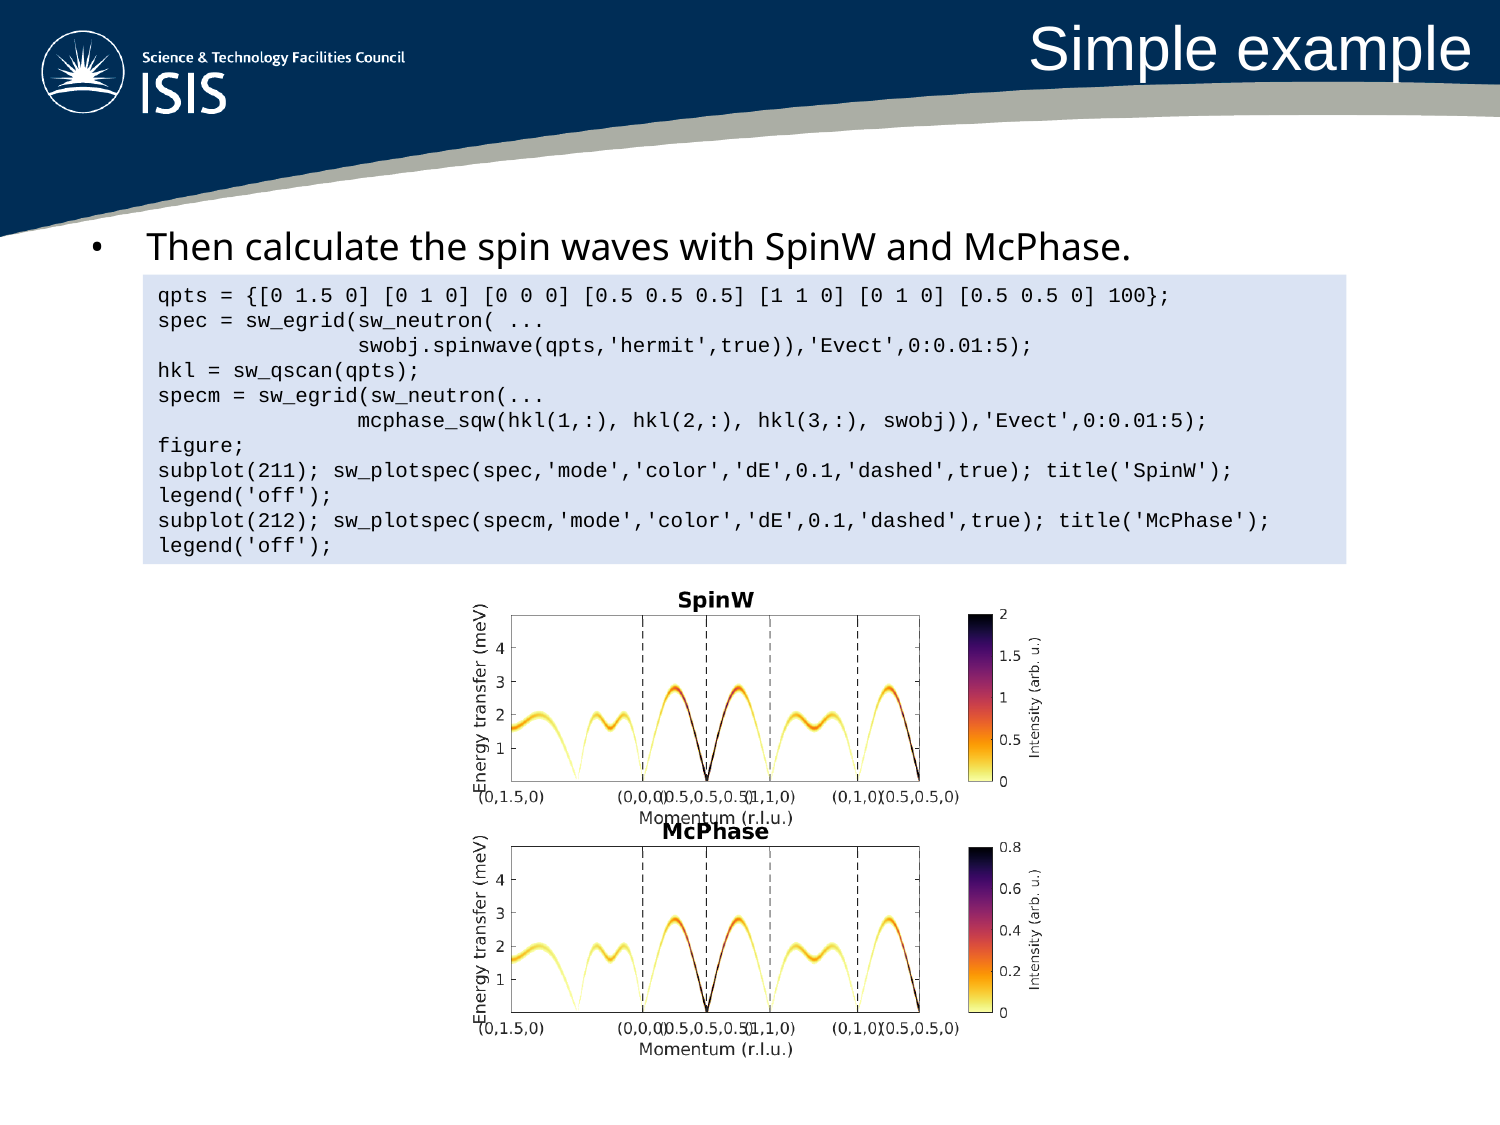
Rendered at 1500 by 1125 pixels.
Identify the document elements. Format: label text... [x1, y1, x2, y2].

text_box qpts = {[0 1.5 0] [0 1 0] [0 0 0] [0.5 0.5 0.5] [1 1 0] [0 1 0] [0.5 0.5 0] 100}; spec = sw_egrid(sw_neutron( ... swobj.spinwave(qpts,'hermit',true)),'Evect',0:0.01:5); hkl = sw_qscan(qpts); specm = sw_egrid(sw_neutron(... mcphase_sqw(hkl(1,:), hkl(2,:), hkl(3,:), swobj)),'Evect',0:0.01:5); figure; subplot(211); sw_plotspec(spec,'mode','color','dE',0.1,'dashed',true); title('SpinW'); legend('off'); subplot(212); sw_plotspec(specm,'mode','color','dE',0.1,'dashed',true); title('McPhase'); legend('off'); [142, 274, 1347, 565]
picture [0, 0, 1500, 303]
list Then calculate the spin waves with SpinW and McPhase. [75, 212, 1424, 1025]
picture [425, 578, 1087, 1066]
text_box Simple example [460, 6, 1489, 92]
